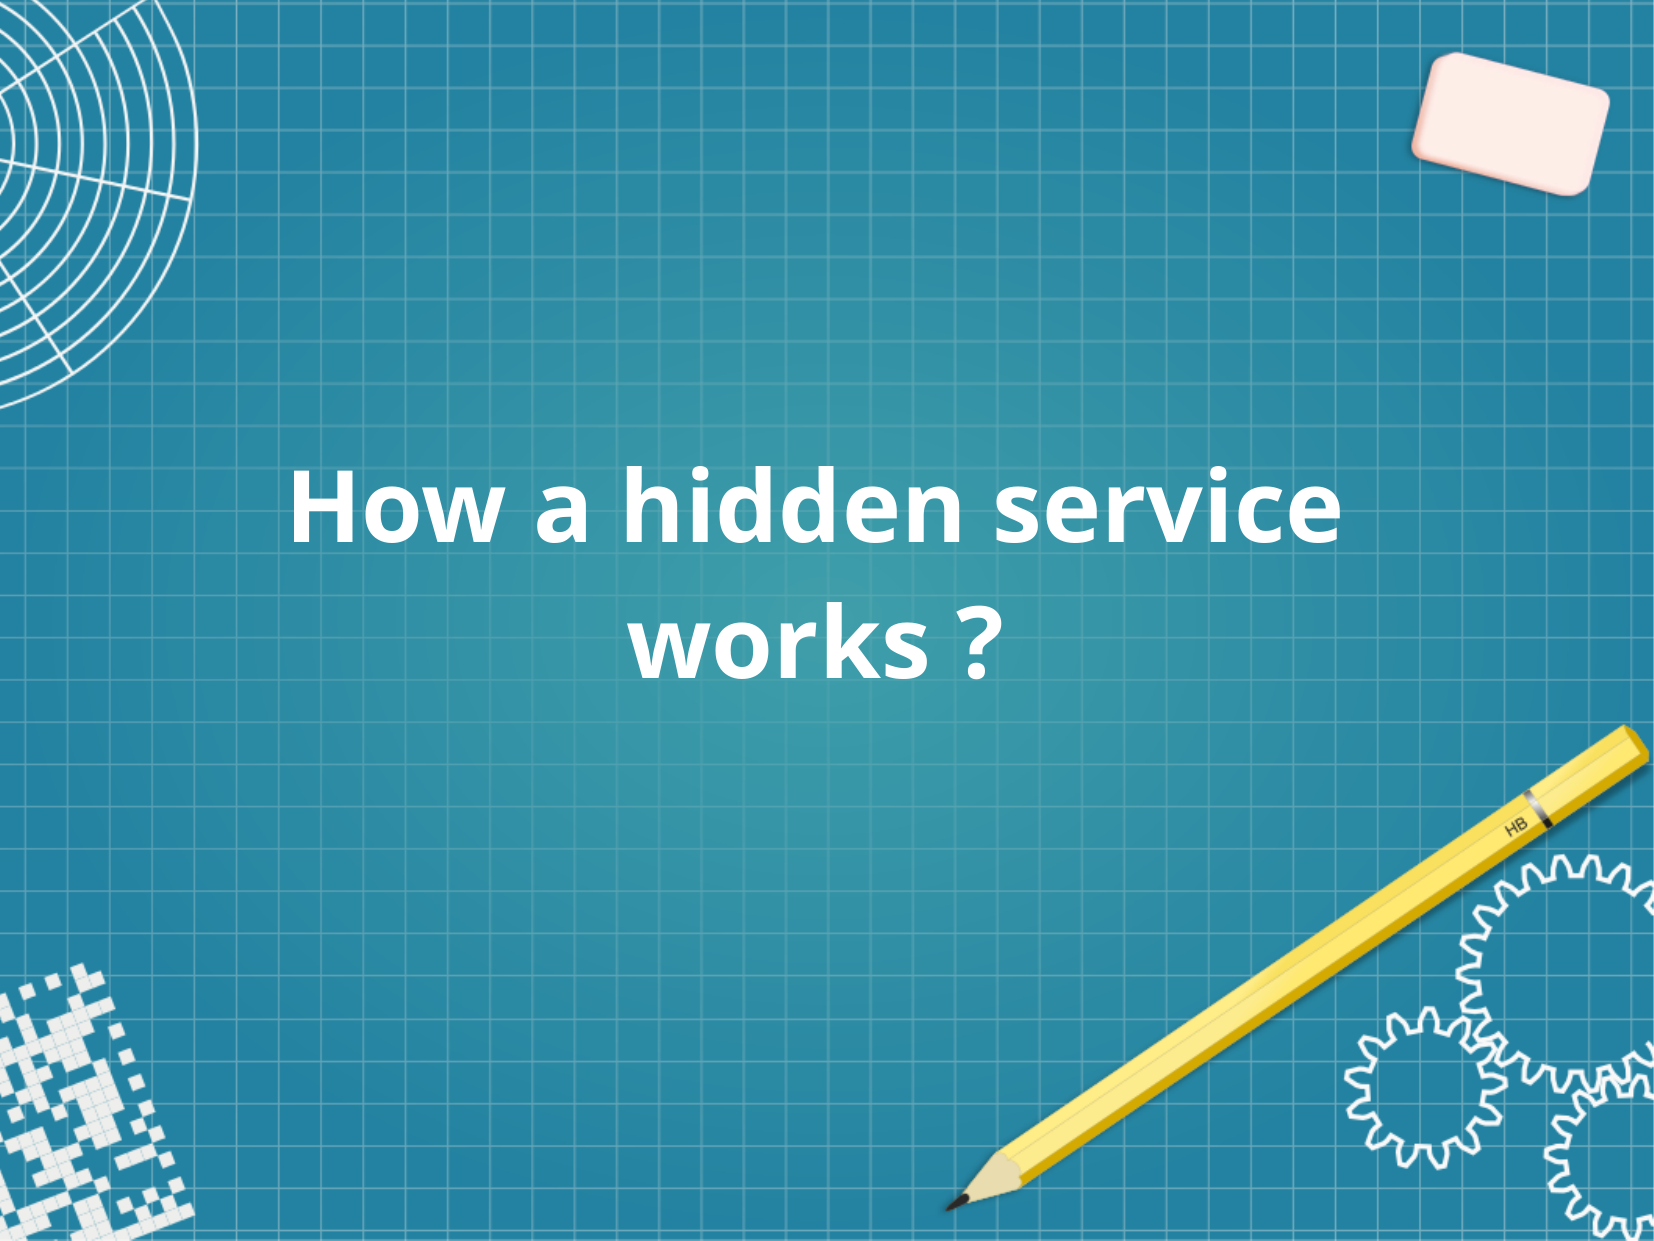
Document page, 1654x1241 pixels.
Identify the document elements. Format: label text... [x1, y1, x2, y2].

title How a hidden service works ? [225, 437, 1407, 706]
picture [0, 0, 1654, 1241]
